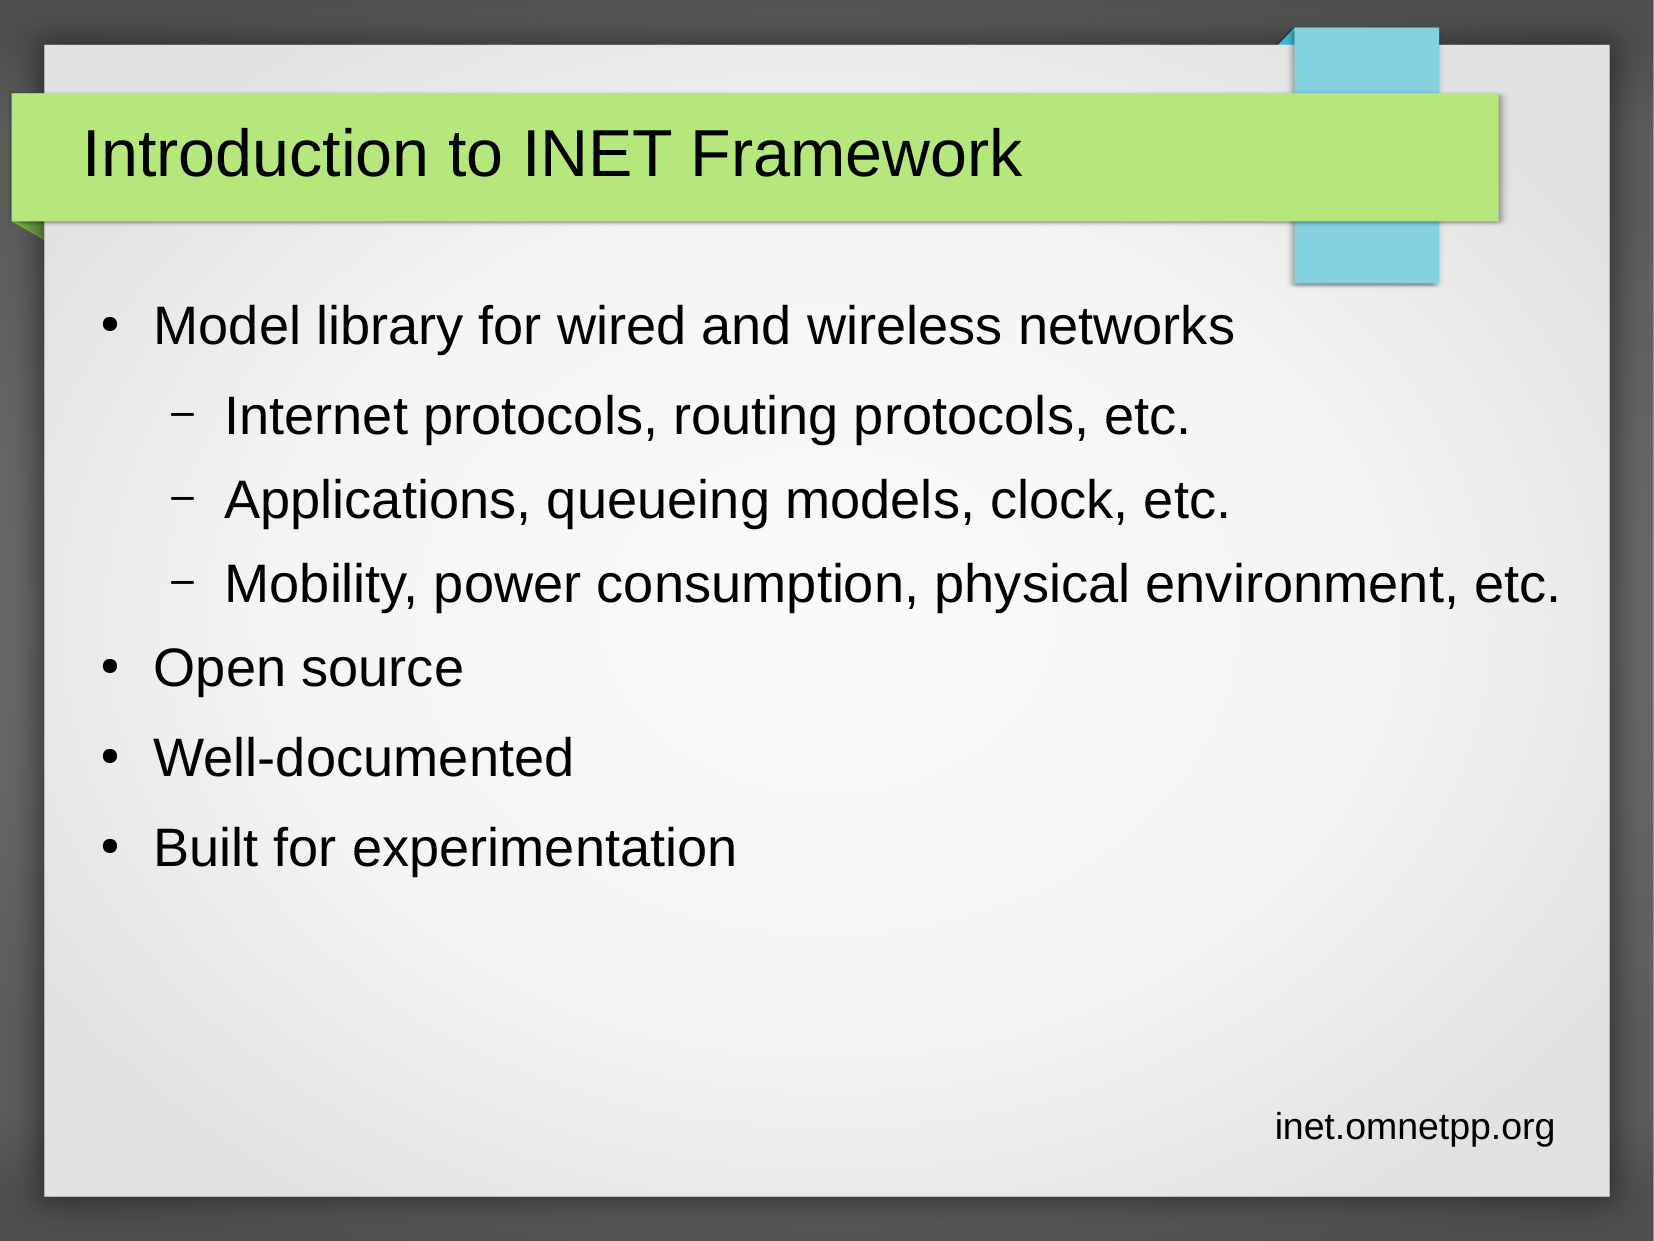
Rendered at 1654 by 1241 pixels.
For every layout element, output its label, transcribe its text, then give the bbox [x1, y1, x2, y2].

title Introduction to INET Framework [82, 79, 1501, 228]
picture [0, 0, 1654, 1241]
text_box inet.omnetpp.org [1260, 1098, 1571, 1156]
list Model library for wired and wireless networks Internet protocols, routing protocols, etc. Applications, queueing models, clock, etc. Mobility, power consumption, physical environment, etc. Open source Well-documented Built for experimentation [82, 295, 1571, 1015]
